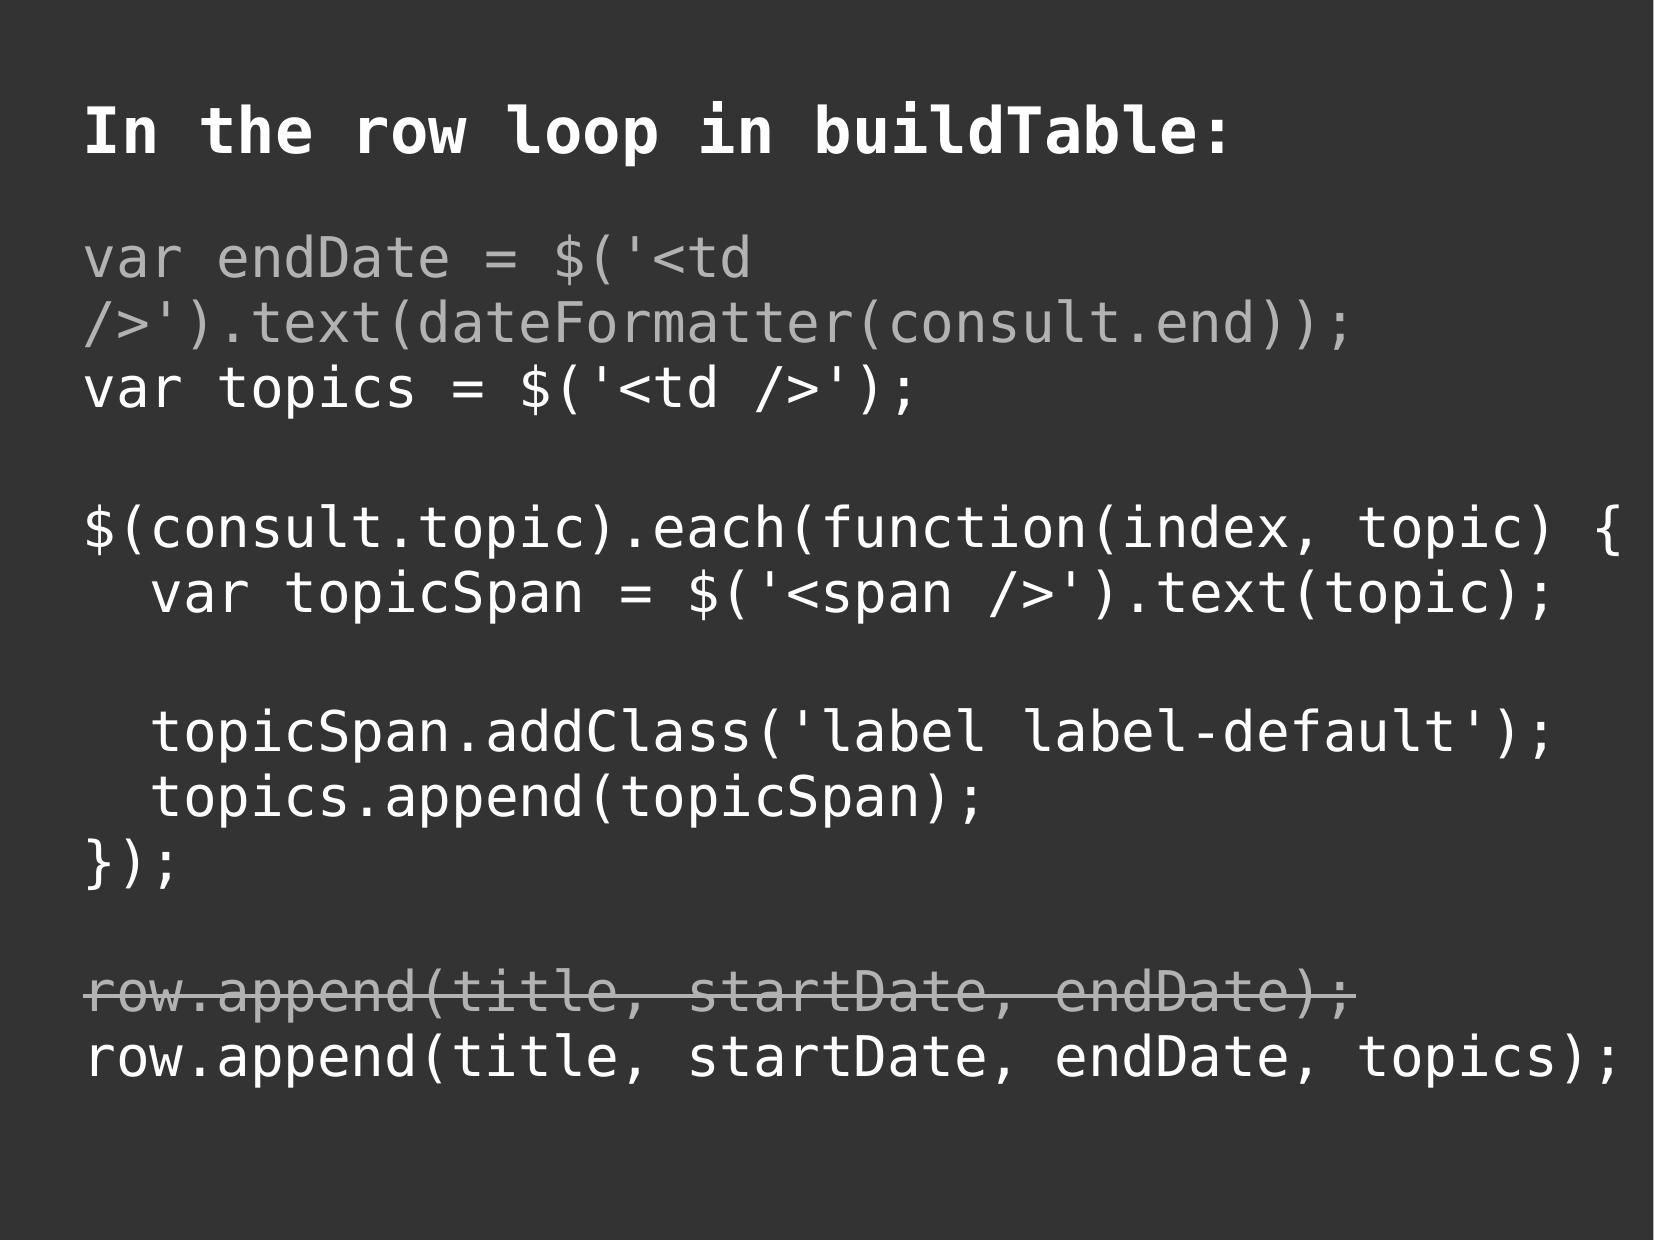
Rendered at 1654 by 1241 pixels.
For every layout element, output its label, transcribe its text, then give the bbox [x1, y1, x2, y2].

list In the row loop in buildTable: var endDate = $('<td />').text(dateFormatter(consult.end)); var topics = $('<td />'); $(consult.topic).each(function(index, topic) { var topicSpan = $('<span />').text(topic); topicSpan.addClass('label label-default'); topics.append(topicSpan); }); row.append(title, startDate, endDate); row.append(title, startDate, endDate, topics); [82, 94, 1630, 1182]
